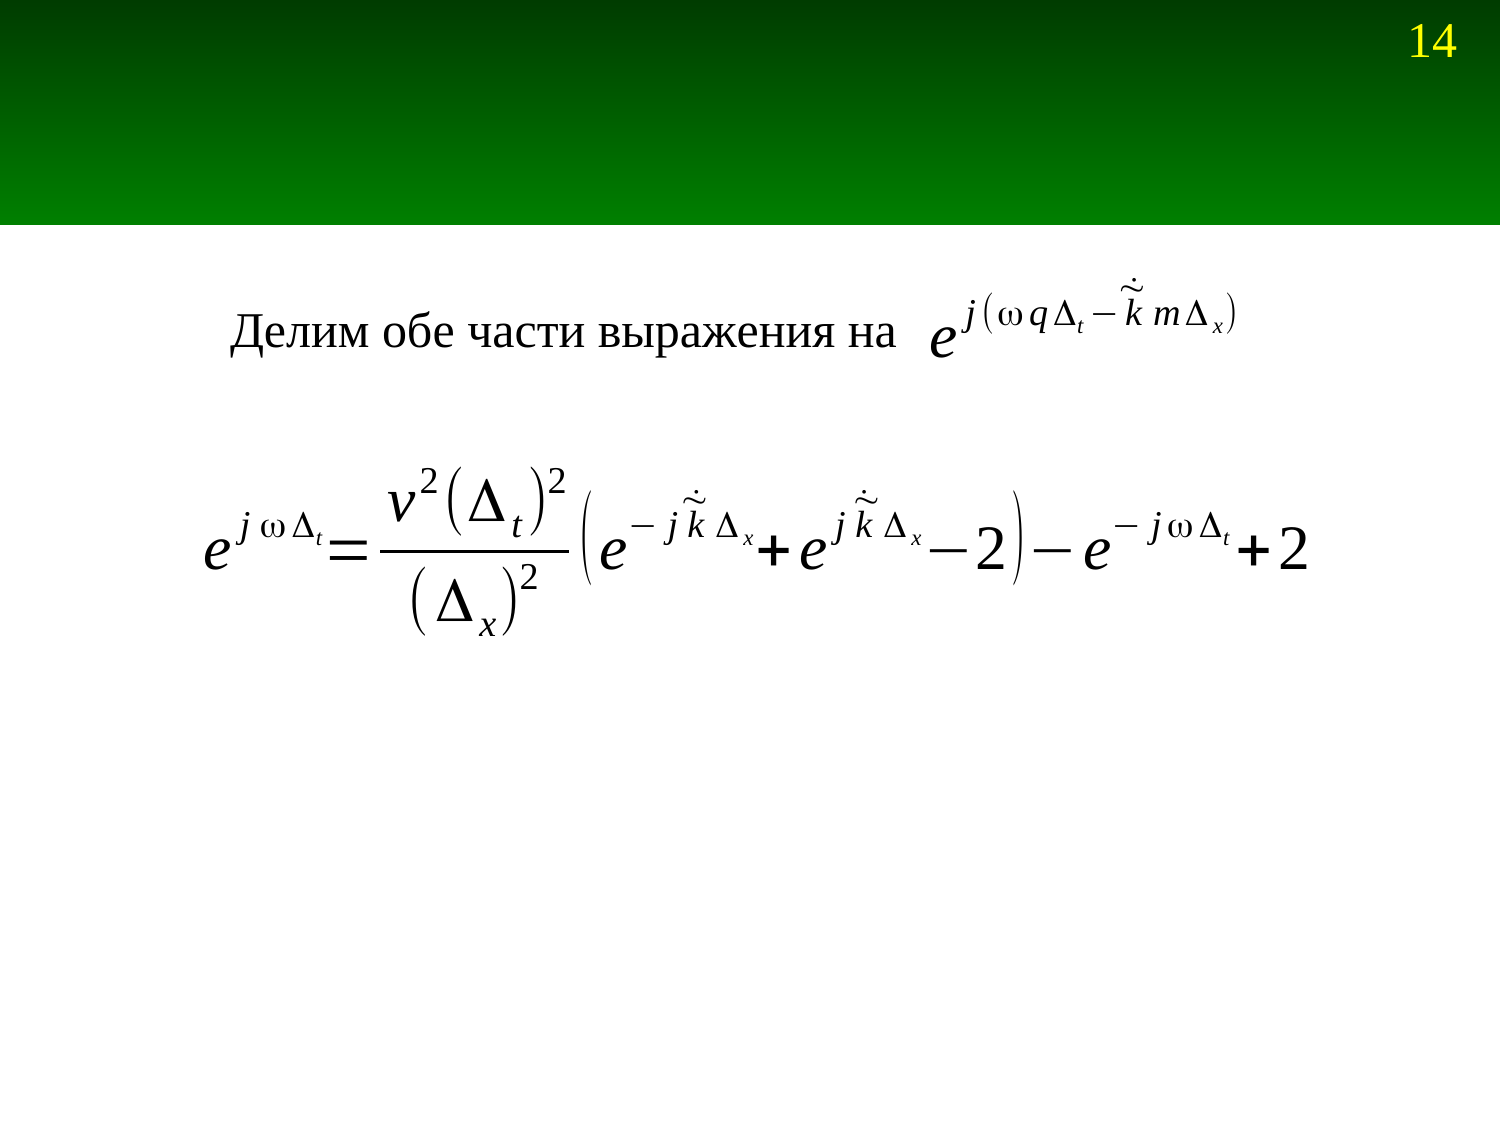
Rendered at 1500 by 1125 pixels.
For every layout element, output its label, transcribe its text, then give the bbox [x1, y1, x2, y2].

chart [913, 277, 1252, 371]
text_box Делим обе части выражения на [215, 289, 913, 365]
chart [187, 458, 1325, 645]
